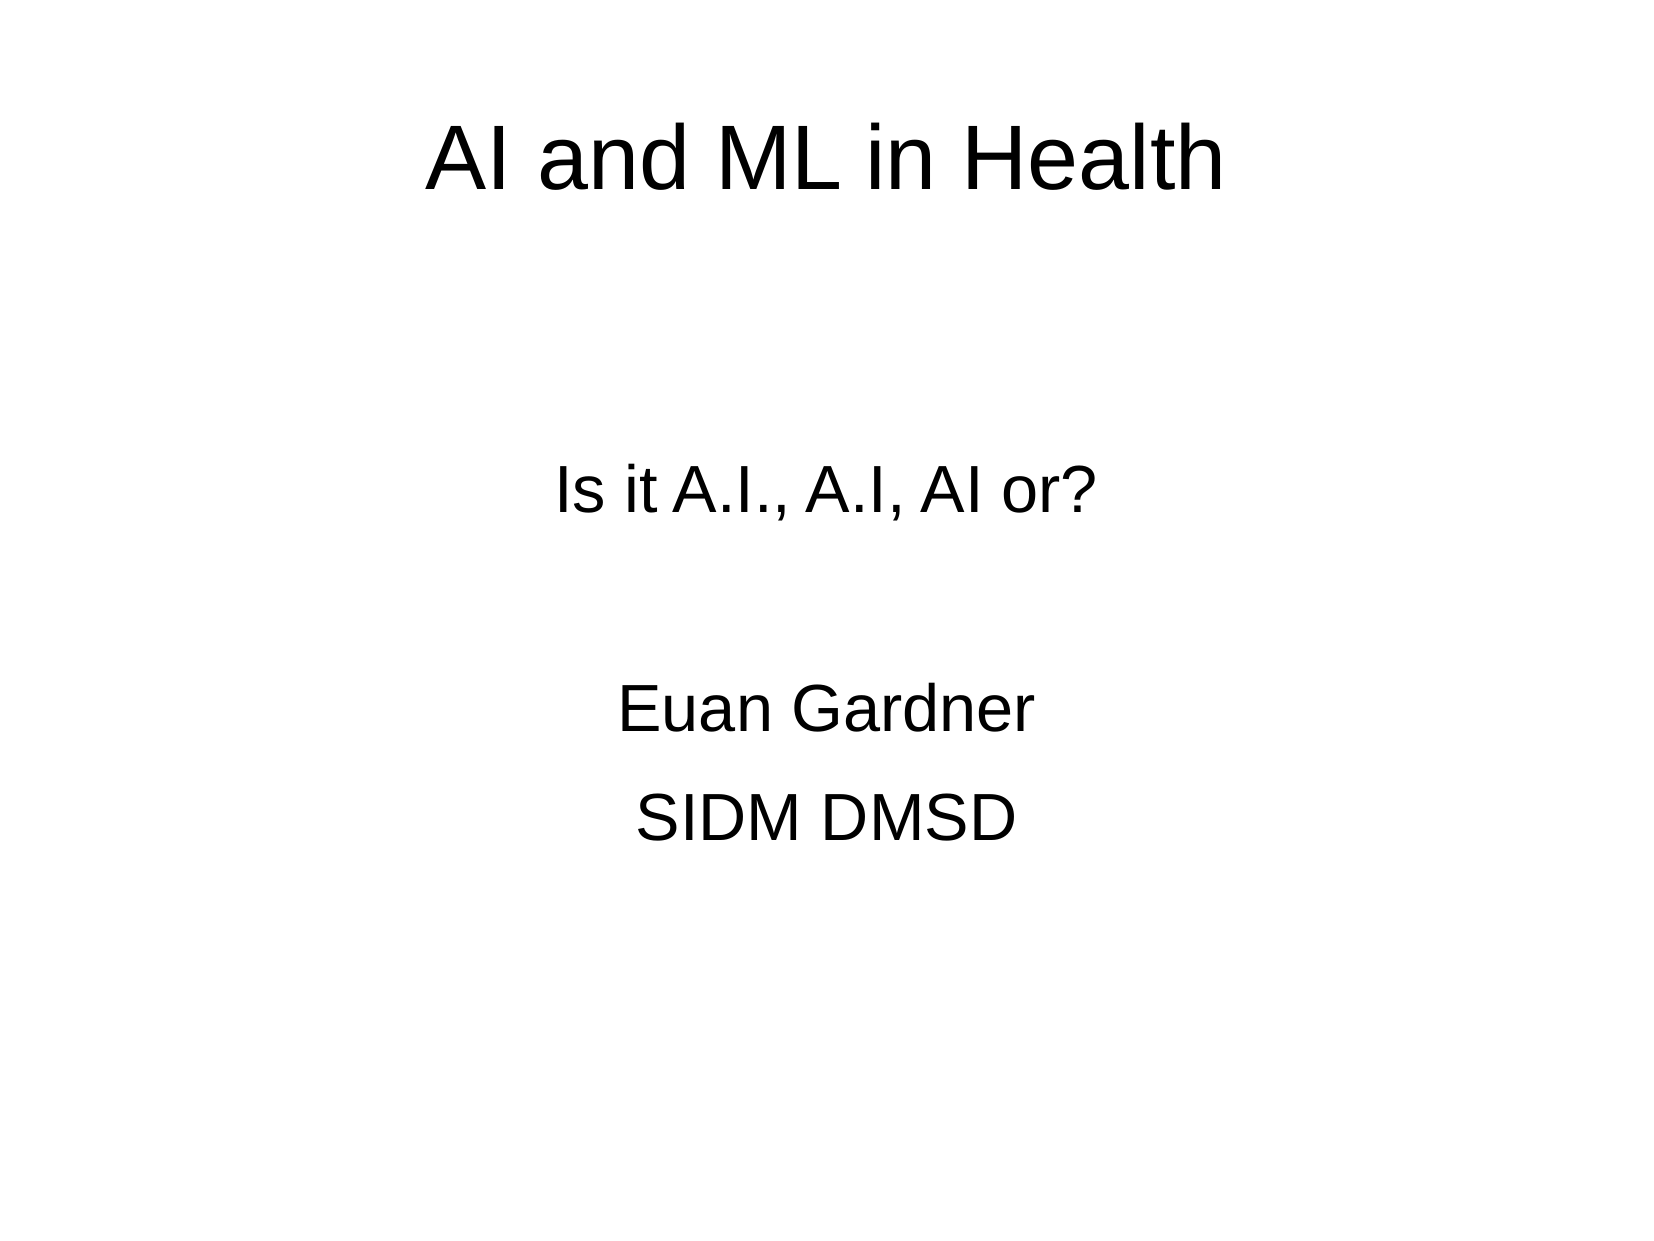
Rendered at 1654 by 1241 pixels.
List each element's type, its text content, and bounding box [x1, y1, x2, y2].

subtitle Is it A.I., A.I, AI or? Euan Gardner SIDM DMSD [82, 290, 1571, 1010]
title AI and ML in Health [82, 49, 1571, 257]
